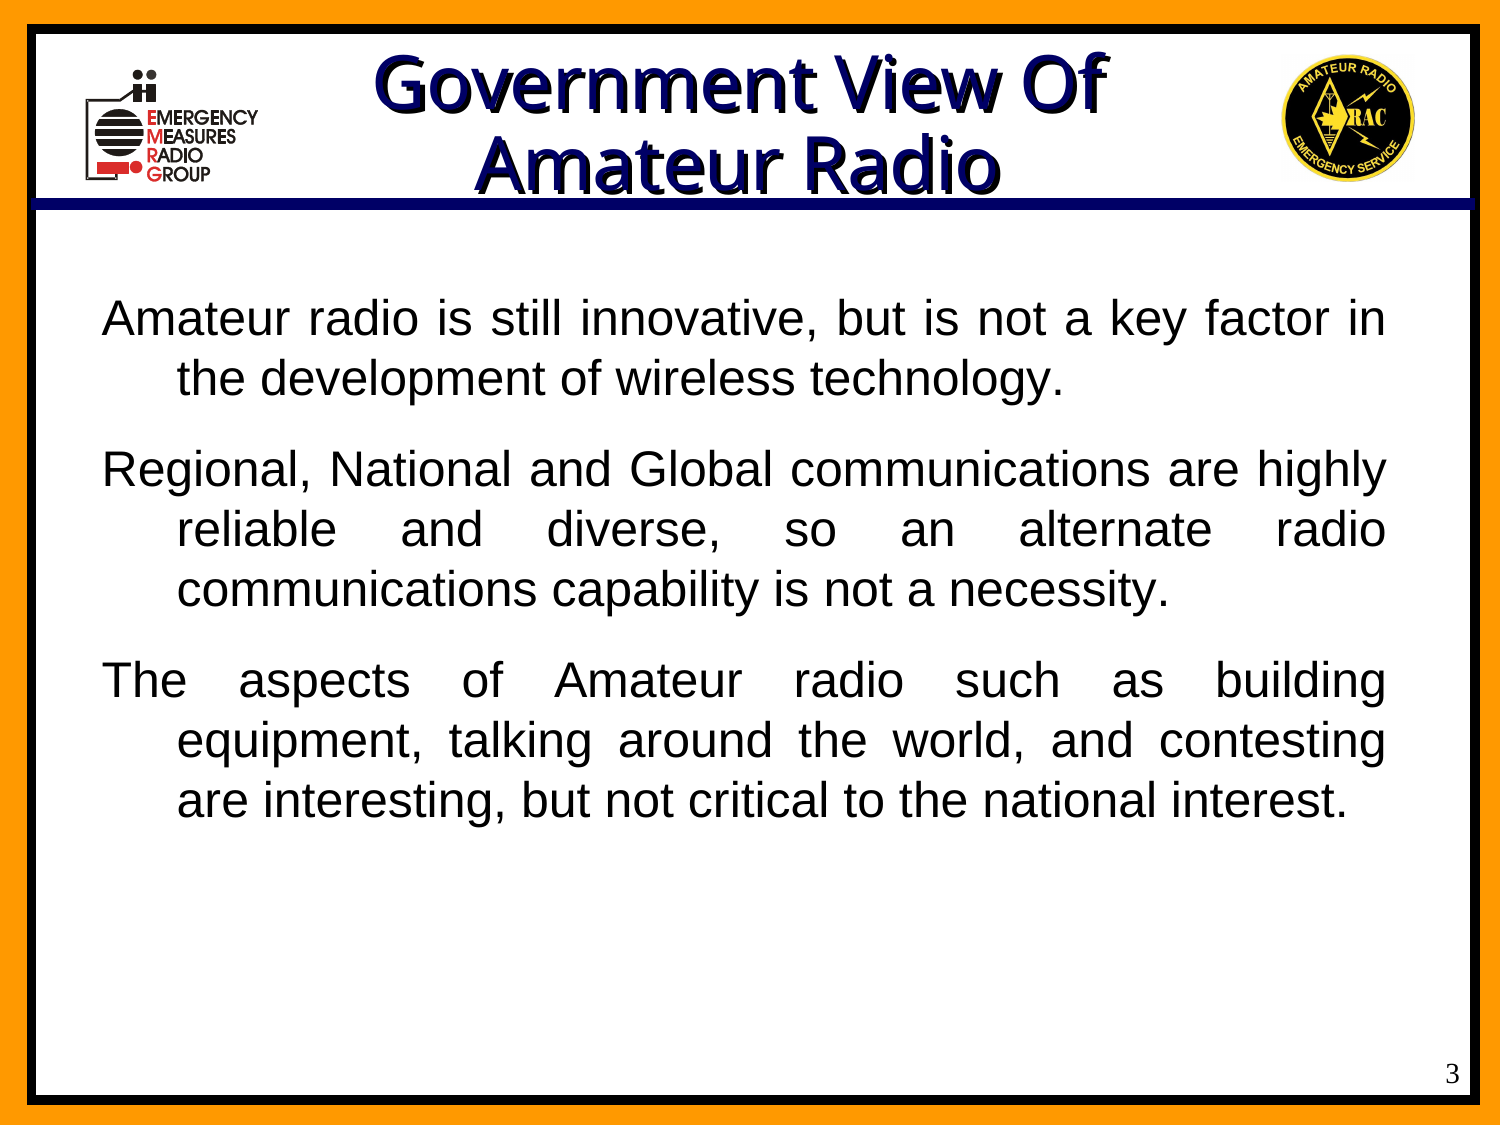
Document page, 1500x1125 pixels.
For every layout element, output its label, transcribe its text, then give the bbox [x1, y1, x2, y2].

text_box Amateur radio is still innovative, but is not a key factor in the development of wireless technology. Regional, National and Global communications are highly reliable and diverse, so an alternate radio communications capability is not a necessity. The aspects of Amateur radio such as building equipment, talking around the world, and contesting are interesting, but not critical to the national interest. [86, 277, 1403, 927]
text_box Government View Of Amateur Radio [251, 37, 1225, 215]
picture [1281, 54, 1415, 182]
